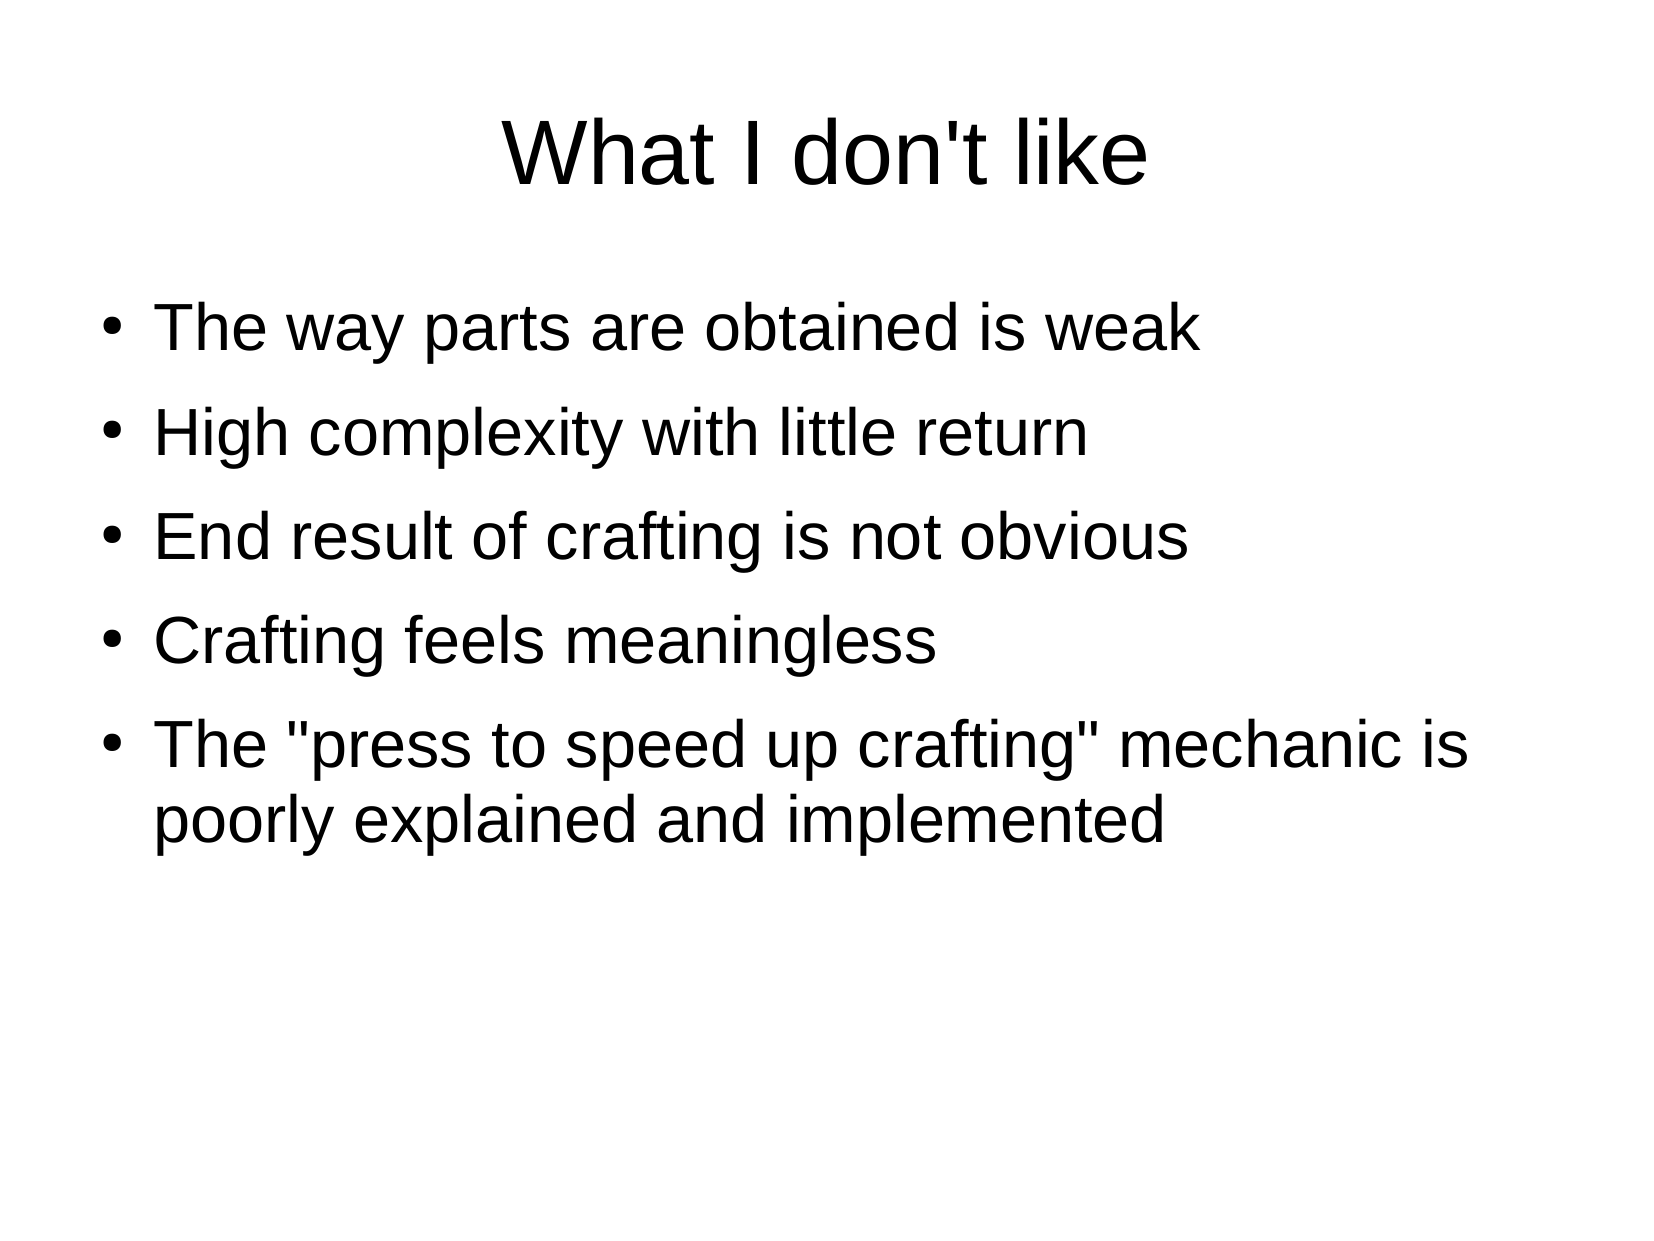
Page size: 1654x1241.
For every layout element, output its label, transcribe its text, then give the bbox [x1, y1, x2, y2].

list The way parts are obtained is weak High complexity with little return End result of crafting is not obvious Crafting feels meaningless The "press to speed up crafting" mechanic is poorly explained and implemented [82, 290, 1571, 1109]
title What I don't like [82, 49, 1571, 257]
